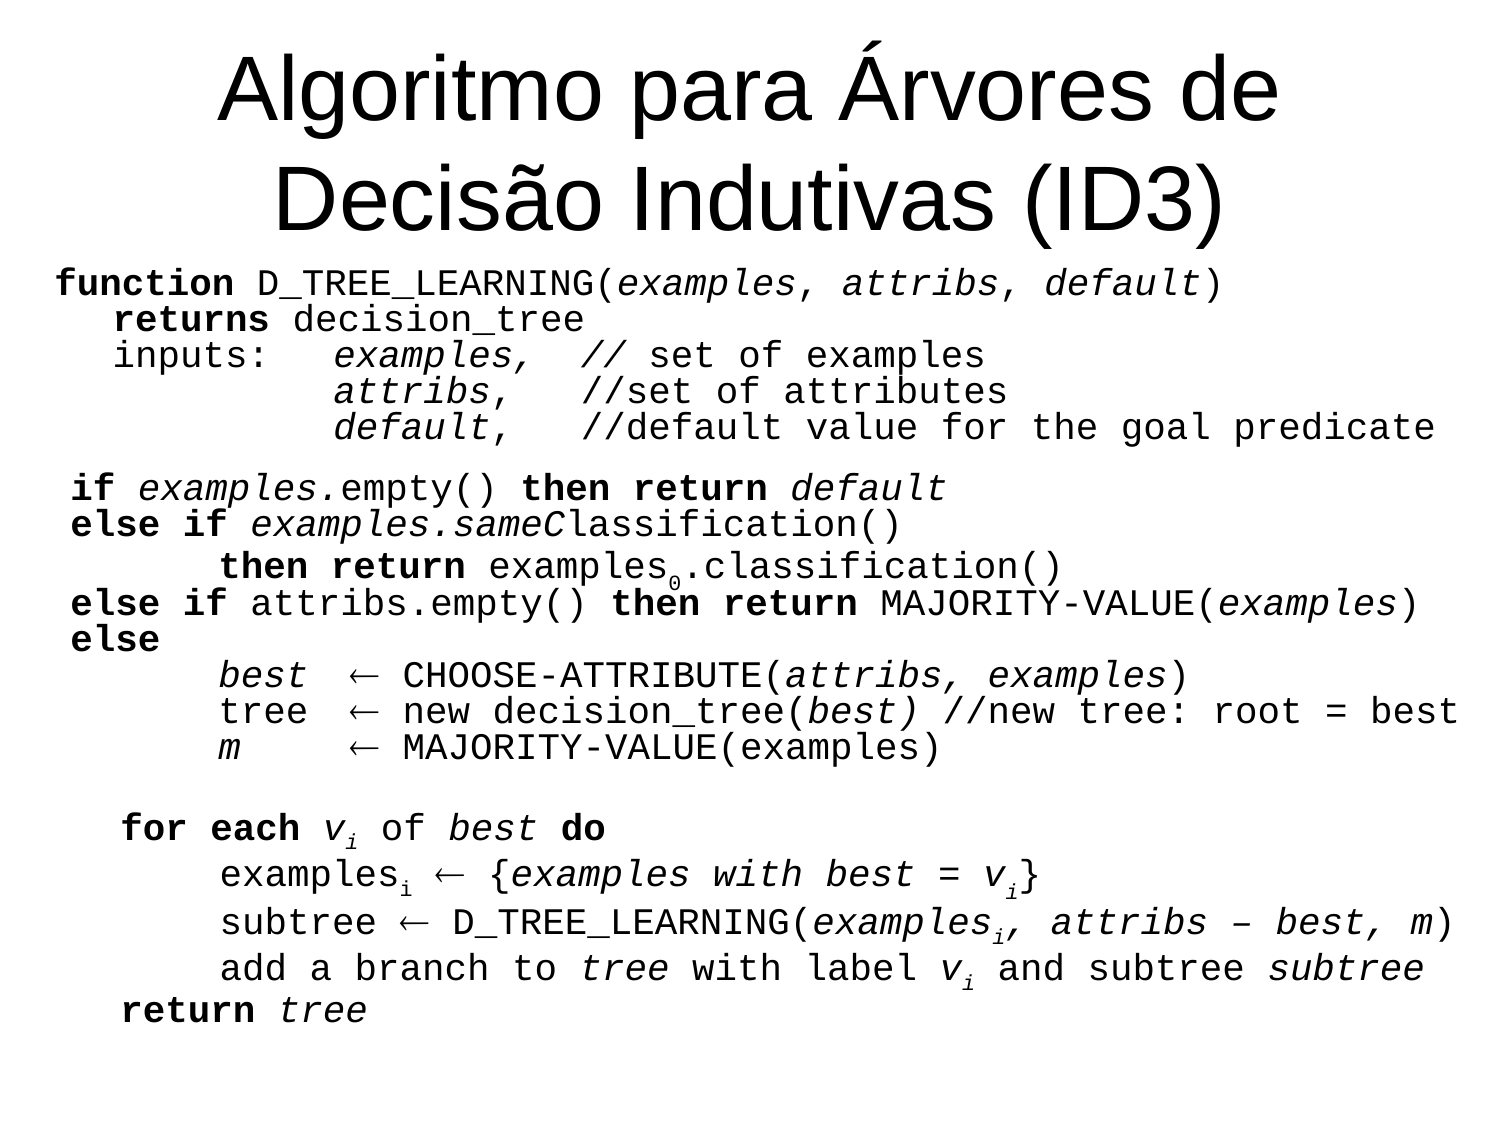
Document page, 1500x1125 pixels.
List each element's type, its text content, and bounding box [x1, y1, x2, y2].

text_box for each vi of best do examplesi  {examples with best = vi} subtree  D_TREE_LEARNING(examplesi, attribs – best, m) add a branch to tree with label vi and subtree subtree return tree [47, 795, 1471, 1039]
text_box function D_TREE_LEARNING(examples, attribs, default) returns decision_tree inputs: examples, // set of examples attribs, //set of attributes default, //default value for the goal predicate [39, 259, 1492, 455]
text_box if examples.empty() then return default else if examples.sameClassification() then return examples0.classification() else if attribs.empty() then return MAJORITY-VALUE(examples) else best  CHOOSE-ATTRIBUTE(attribs, examples) tree  new decision_tree(best) //new tree: root = best m  MAJORITY-VALUE(examples) [0, 464, 1476, 775]
title Algoritmo para Árvores de Decisão Indutivas (ID3) [75, 21, 1426, 257]
